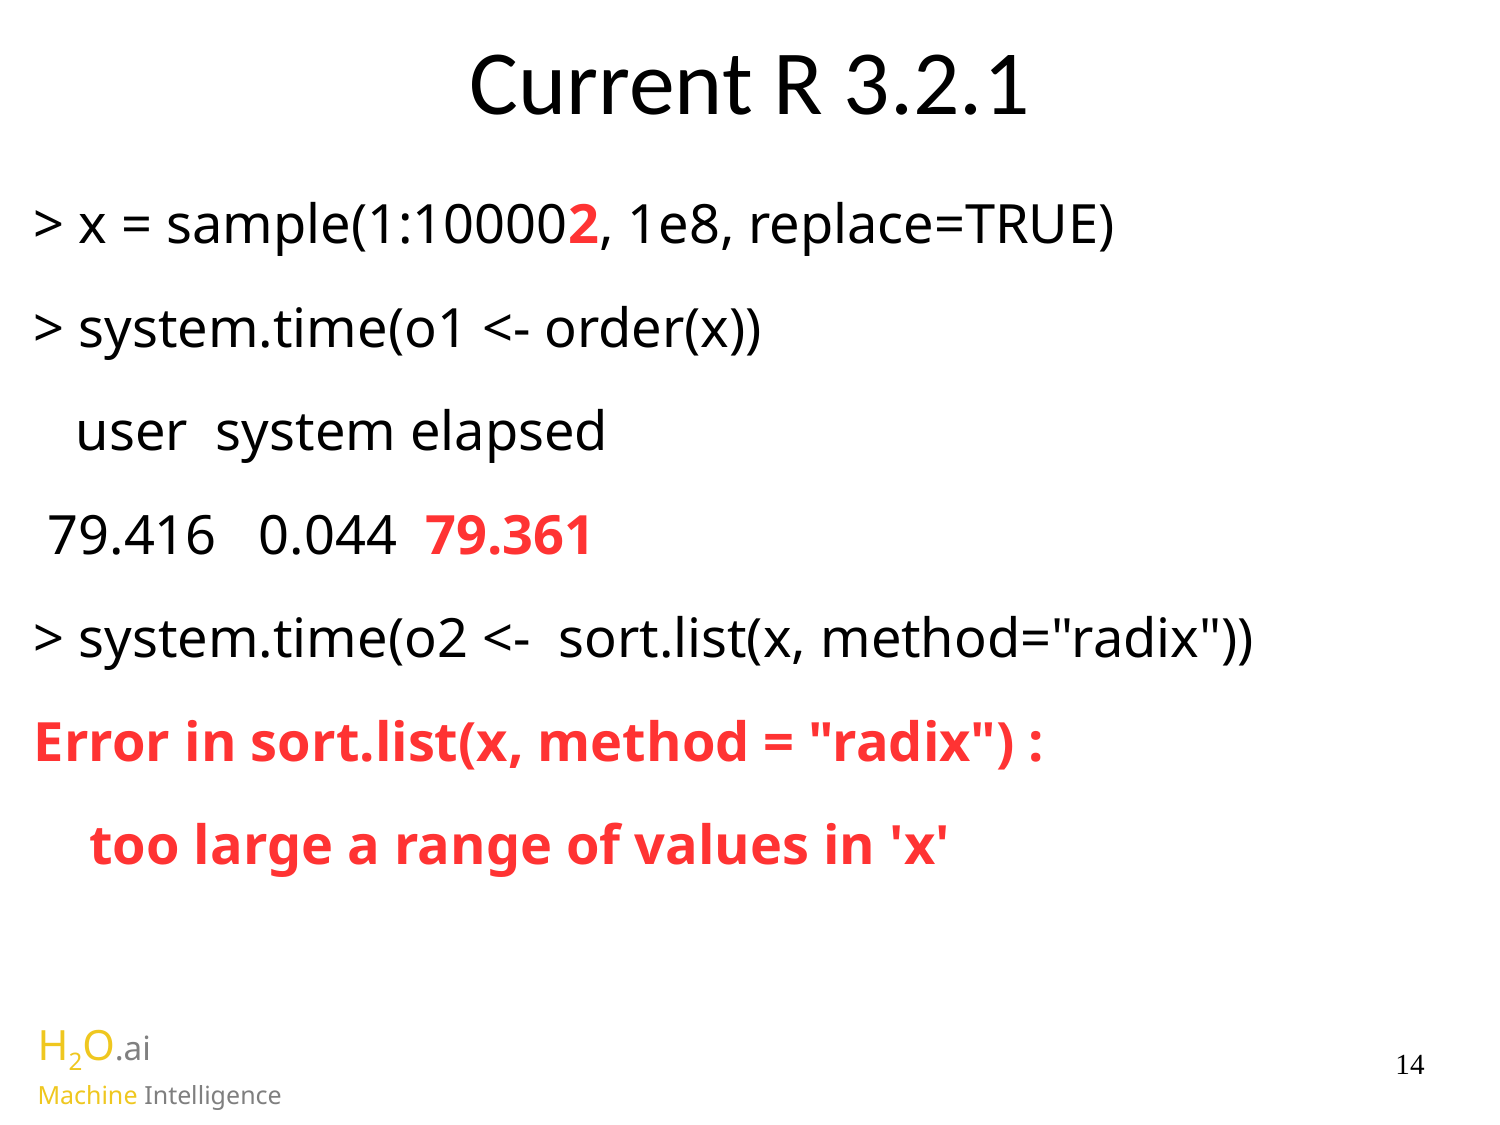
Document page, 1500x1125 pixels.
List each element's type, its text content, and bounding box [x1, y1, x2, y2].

list > x = sample(1:100002, 1e8, replace=TRUE) > system.time(o1 <- order(x)) user system elapsed 79.416 0.044 79.361 > system.time(o2 <- sort.list(x, method="radix")) Error in sort.list(x, method = "radix") : too large a range of values in 'x' [0, 185, 1486, 1049]
title Current R 3.2.1 [75, 0, 1426, 216]
